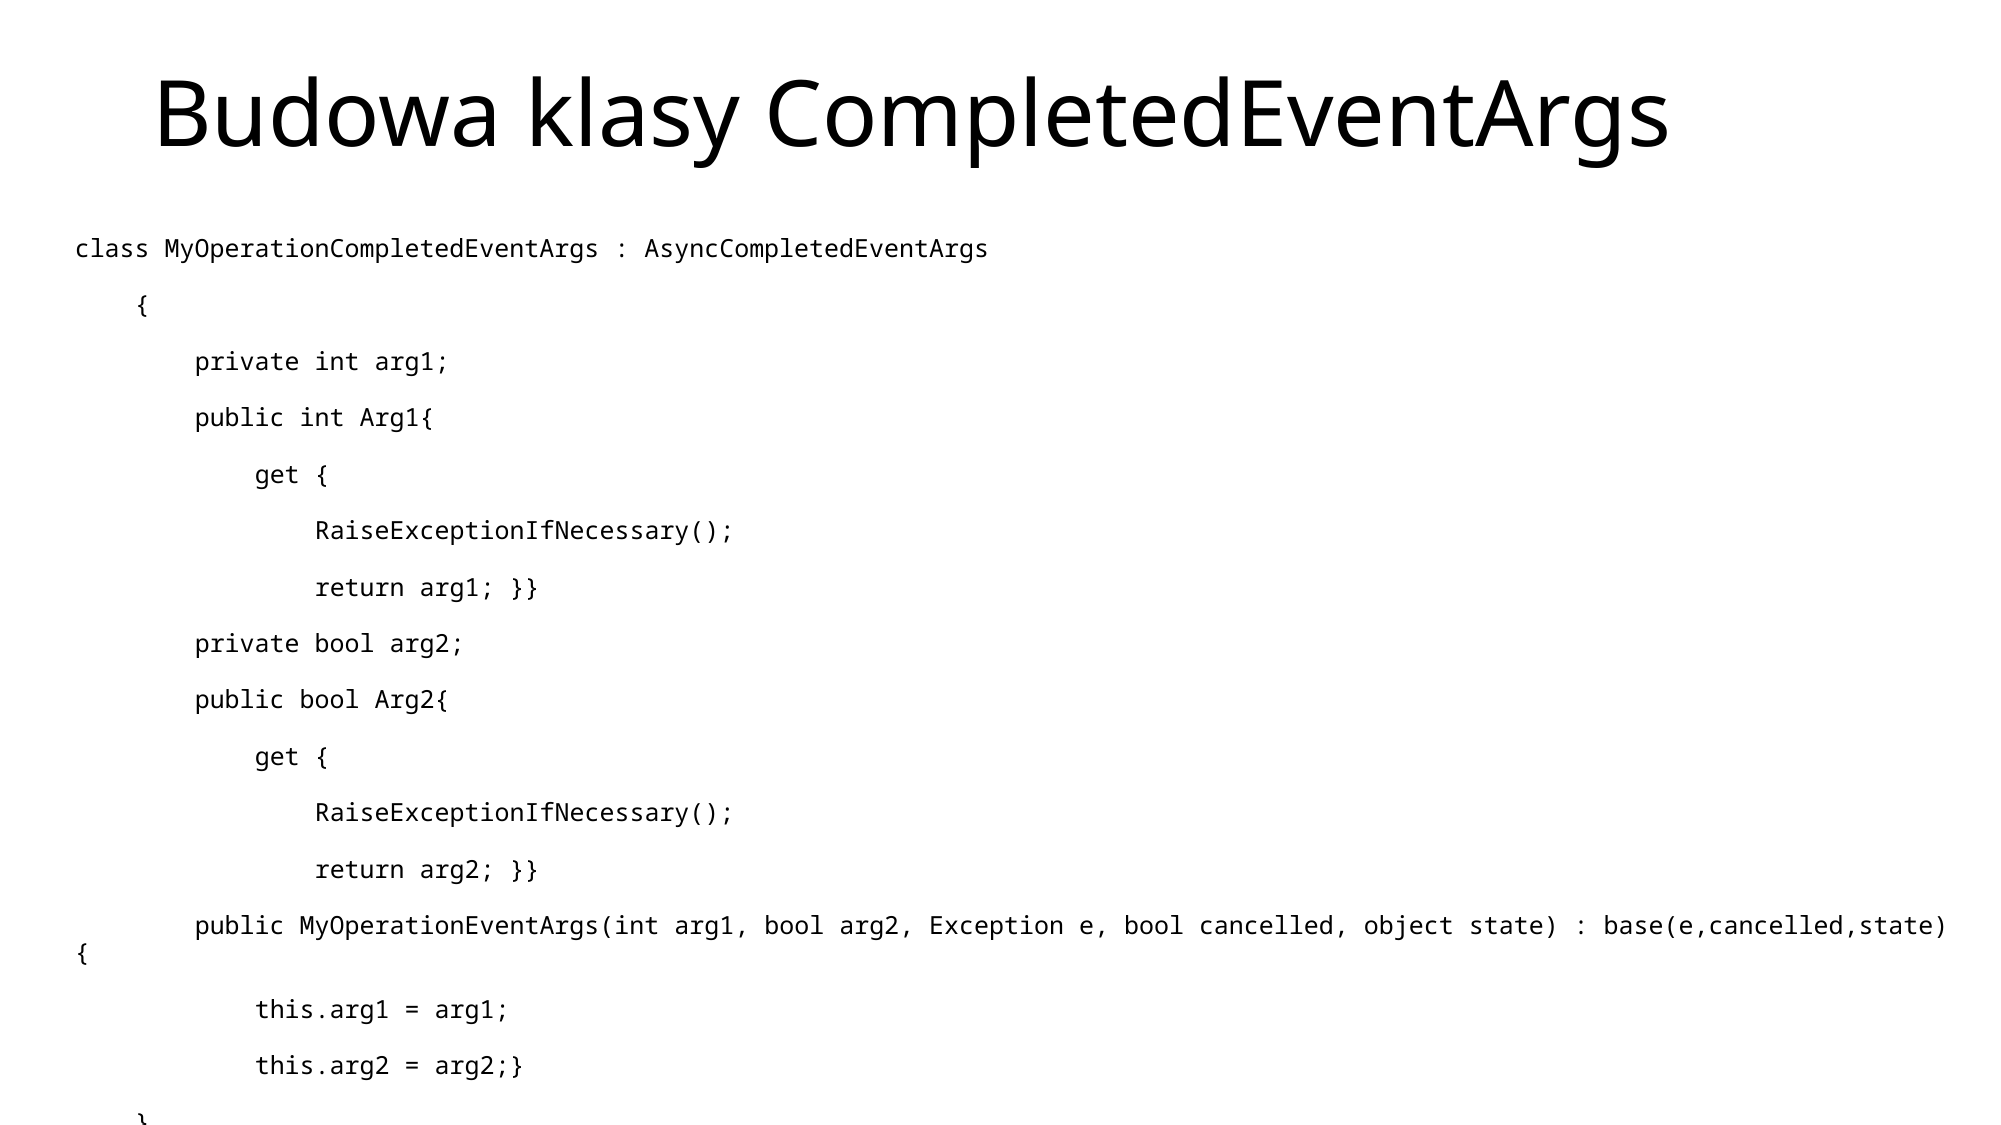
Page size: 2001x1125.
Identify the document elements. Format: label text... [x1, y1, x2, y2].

list class MyOperationCompletedEventArgs : AsyncCompletedEventArgs { private int arg1; public int Arg1{ get { RaiseExceptionIfNecessary(); return arg1; }} private bool arg2; public bool Arg2{ get { RaiseExceptionIfNecessary(); return arg2; }} public MyOperationEventArgs(int arg1, bool arg2, Exception e, bool cancelled, object state) : base(e,cancelled,state){ this.arg1 = arg1; this.arg2 = arg2;} } [60, 228, 1970, 943]
title Budowa klasy CompletedEventArgs [137, 59, 1863, 228]
